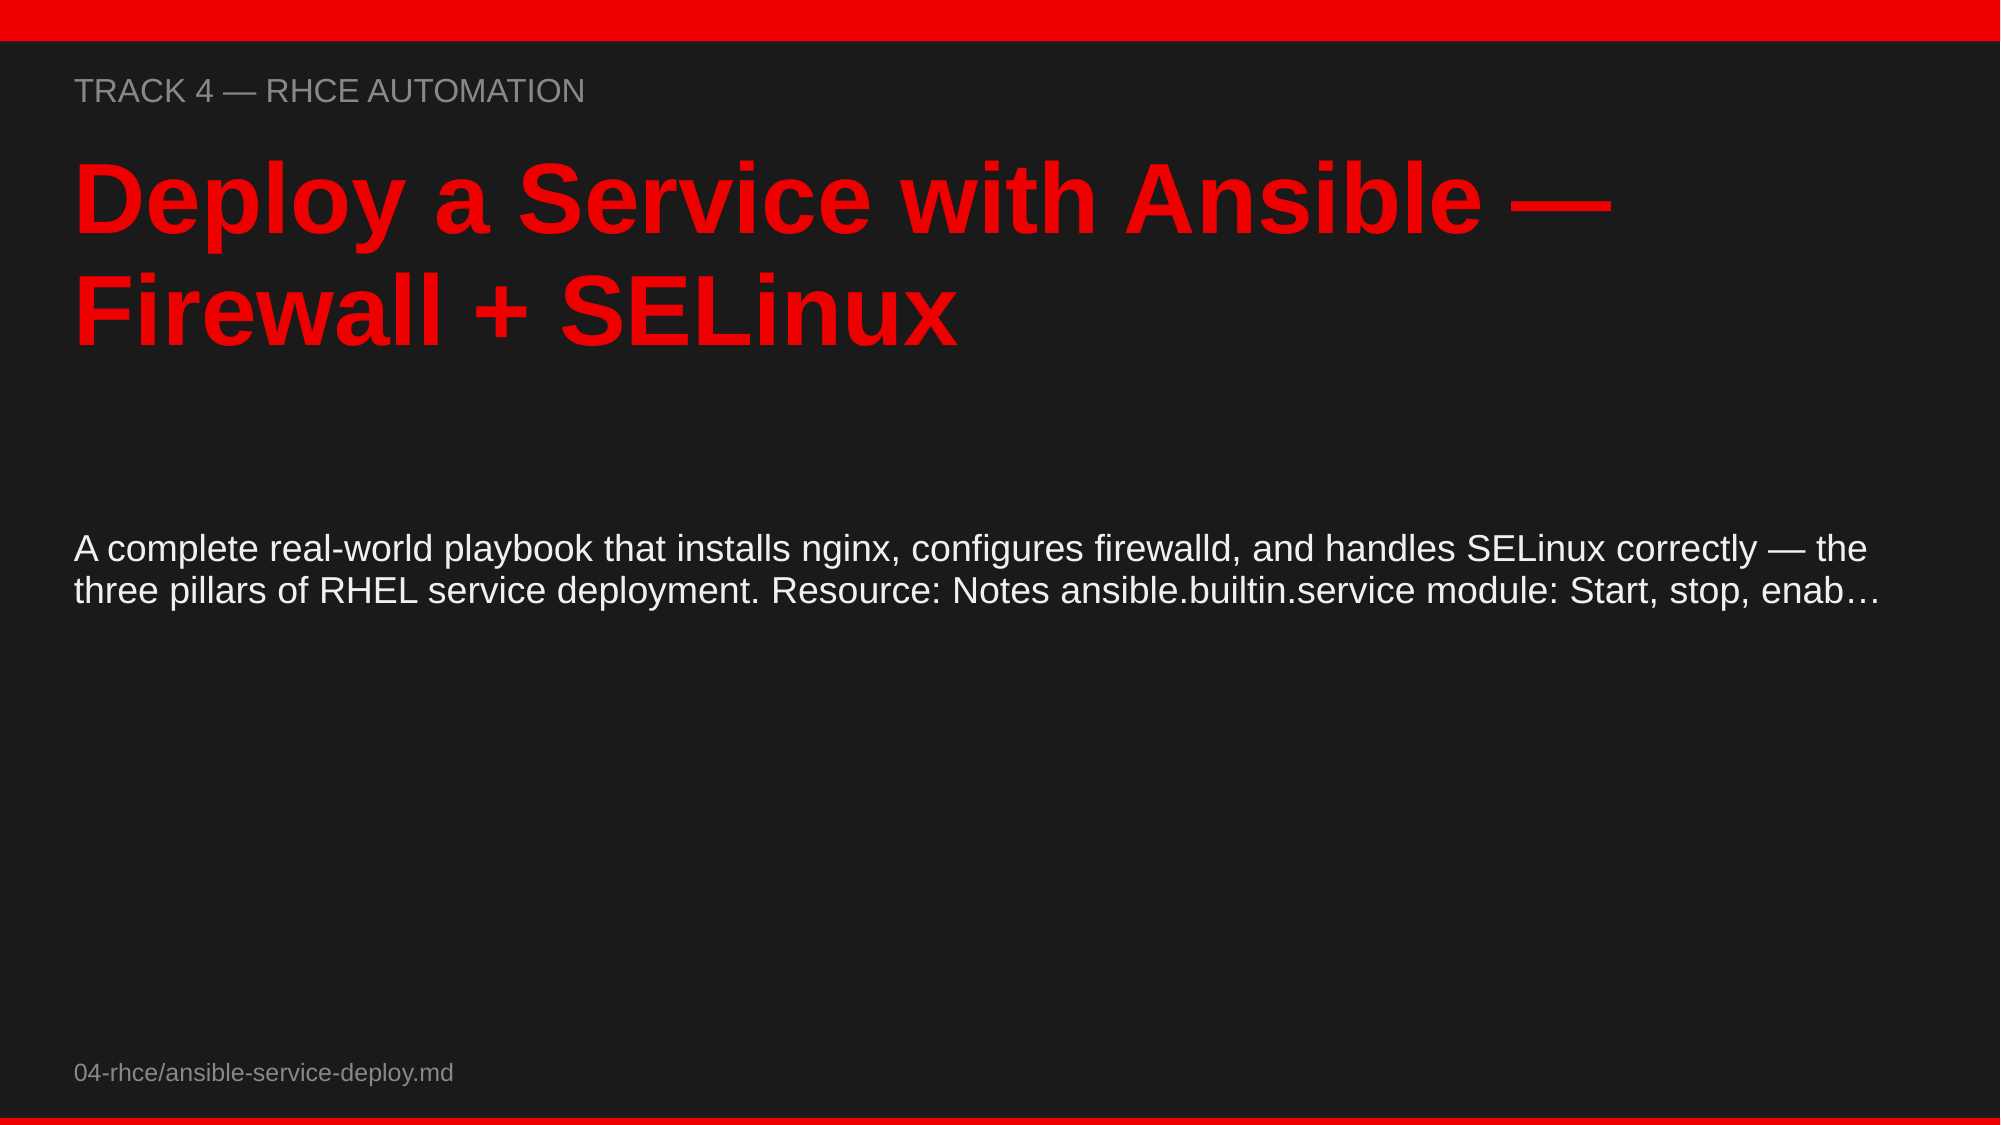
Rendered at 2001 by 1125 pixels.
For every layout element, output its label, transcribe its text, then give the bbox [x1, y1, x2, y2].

text_box A complete real-world playbook that installs nginx, configures firewalld, and handles SELinux correctly — the three pillars of RHEL service deployment. Resource: Notes ansible.builtin.service module: Start, stop, enab… [59, 519, 1942, 727]
text_box [0, 0, 2001, 42]
text_box 04-rhce/ansible-service-deploy.md [59, 1051, 1942, 1093]
text_box TRACK 4 — RHCE AUTOMATION [59, 64, 1942, 119]
text_box [0, 1117, 2001, 1125]
text_box Deploy a Service with Ansible — Firewall + SELinux [59, 135, 1942, 461]
